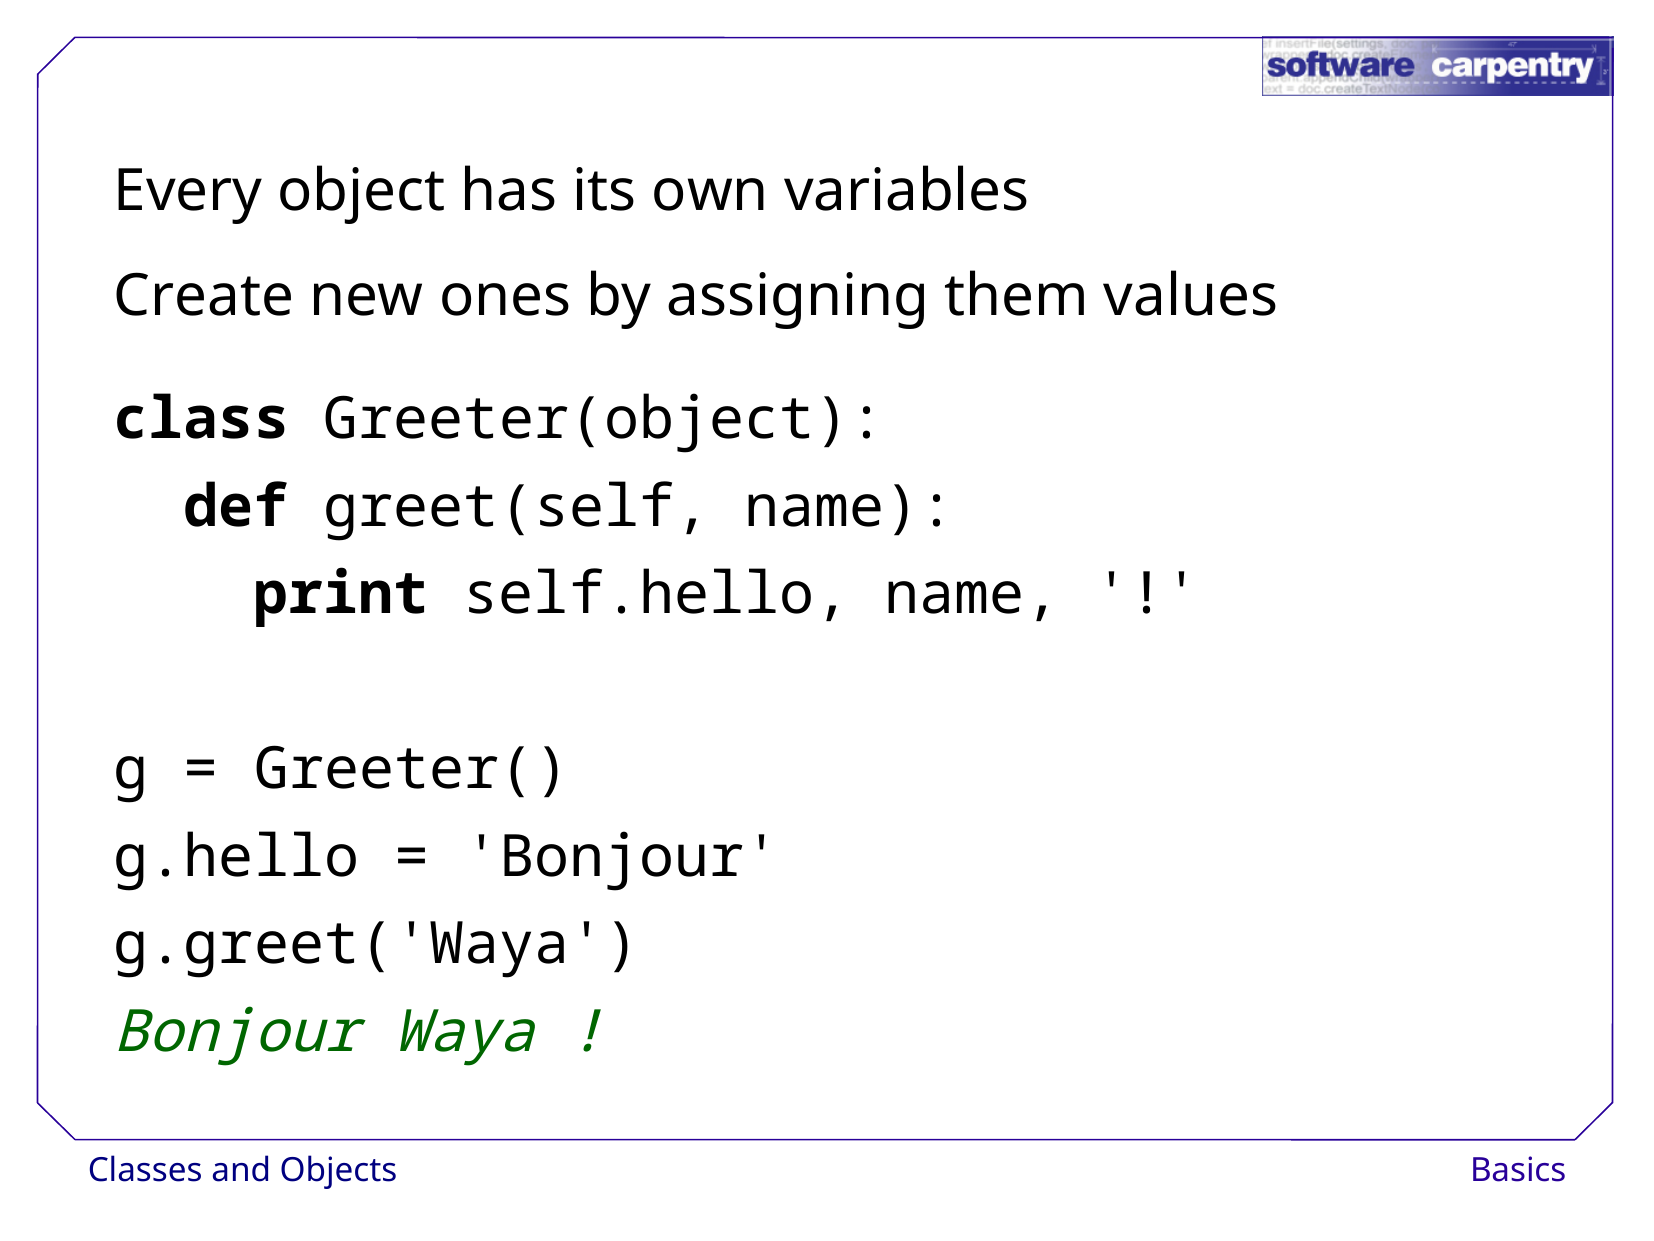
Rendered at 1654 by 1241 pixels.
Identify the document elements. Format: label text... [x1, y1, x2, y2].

text_box class Greeter(object): def greet(self, name): print self.hello, name, '!' g = Greeter() g.hello = 'Bonjour' g.greet('Waya') Bonjour Waya ! [99, 355, 1517, 1071]
picture [1262, 36, 1614, 96]
text_box Every object has its own variables Create new ones by assigning them values [99, 109, 1517, 335]
